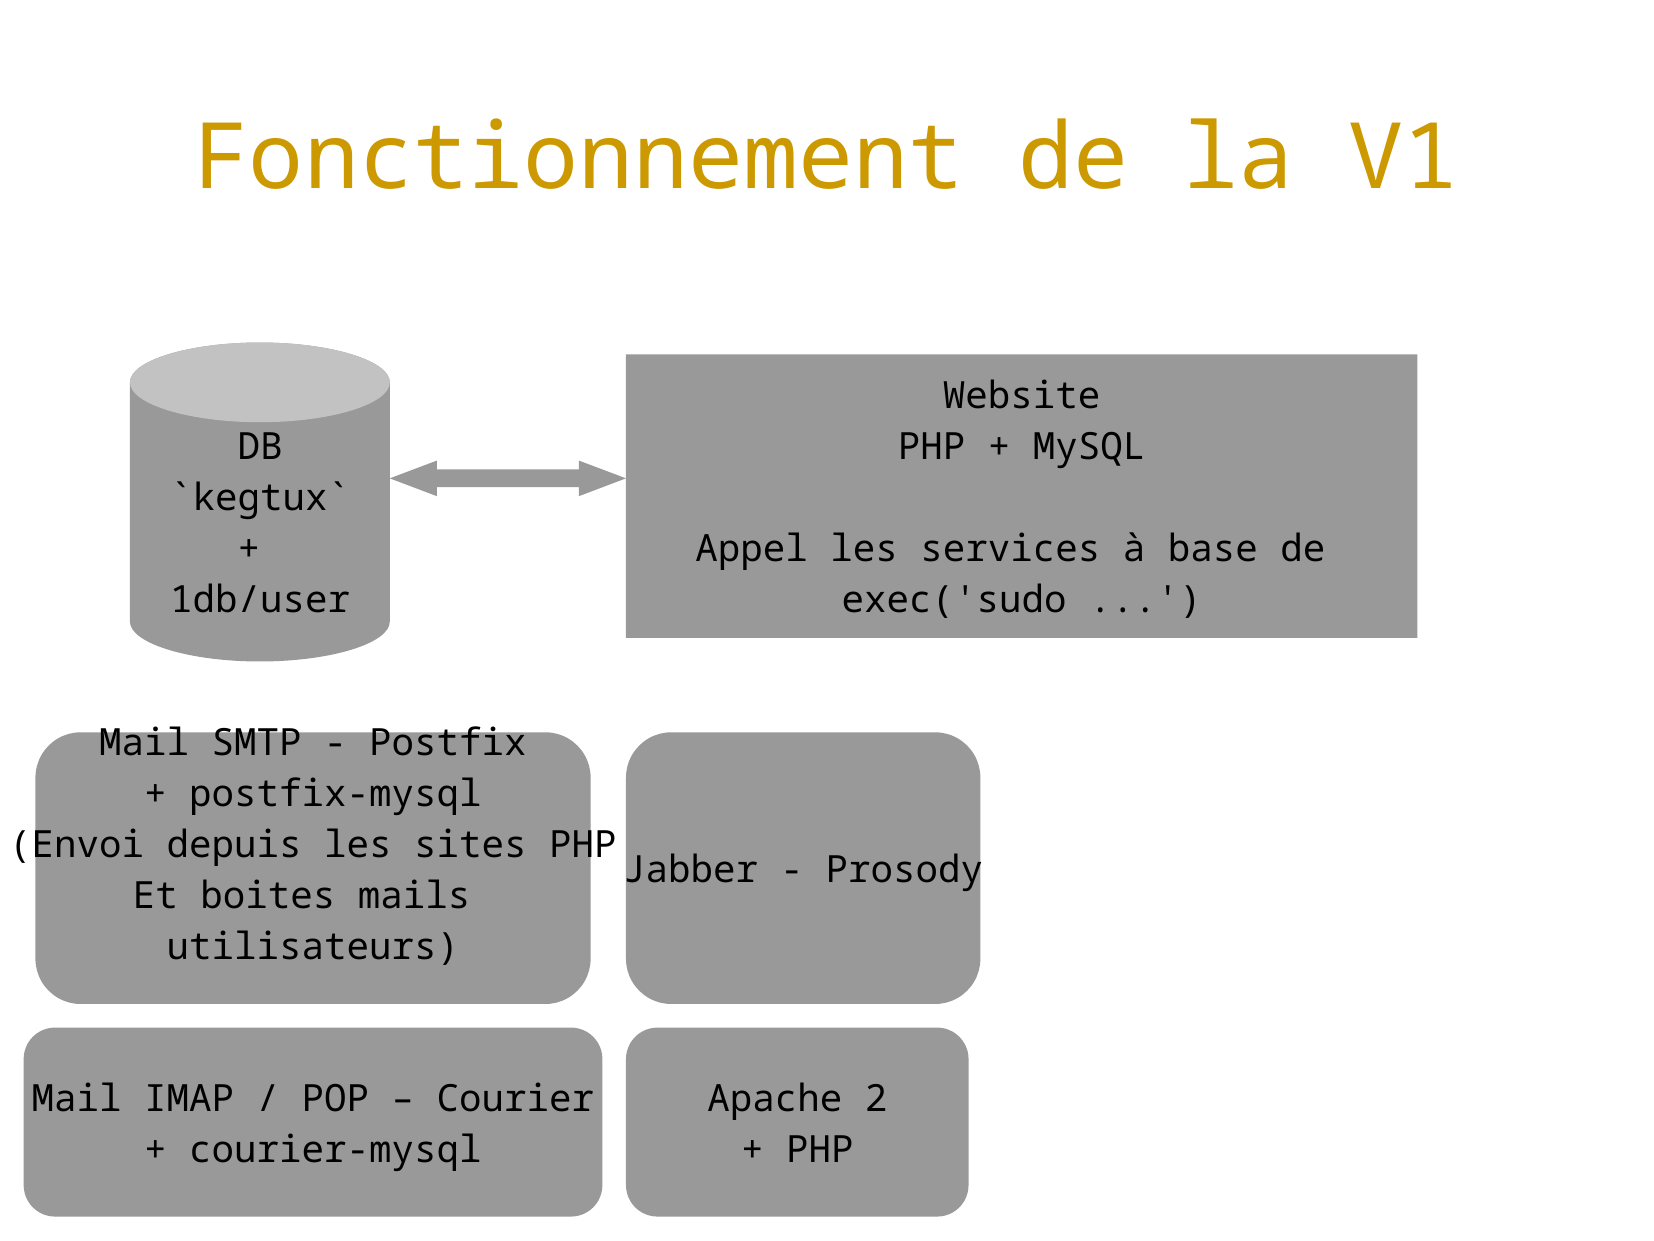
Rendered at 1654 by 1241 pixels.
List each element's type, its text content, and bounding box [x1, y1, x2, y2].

text_box Jabber - Prosody [625, 732, 981, 1004]
title Fonctionnement de la V1 [82, 49, 1571, 257]
text_box Mail IMAP / POP – Courier + courier-mysql [23, 1027, 603, 1217]
text_box DB `kegtux` + 1db/user [129, 383, 390, 662]
text_box Website PHP + MySQL Appel les services à base de exec('sudo ...') [625, 354, 1418, 638]
text_box Mail SMTP - Postfix + postfix-mysql (Envoi depuis les sites PHP Et boites mails utilisateurs) [35, 732, 591, 1004]
text_box Apache 2 + PHP [625, 1027, 969, 1217]
text_box [389, 460, 626, 497]
